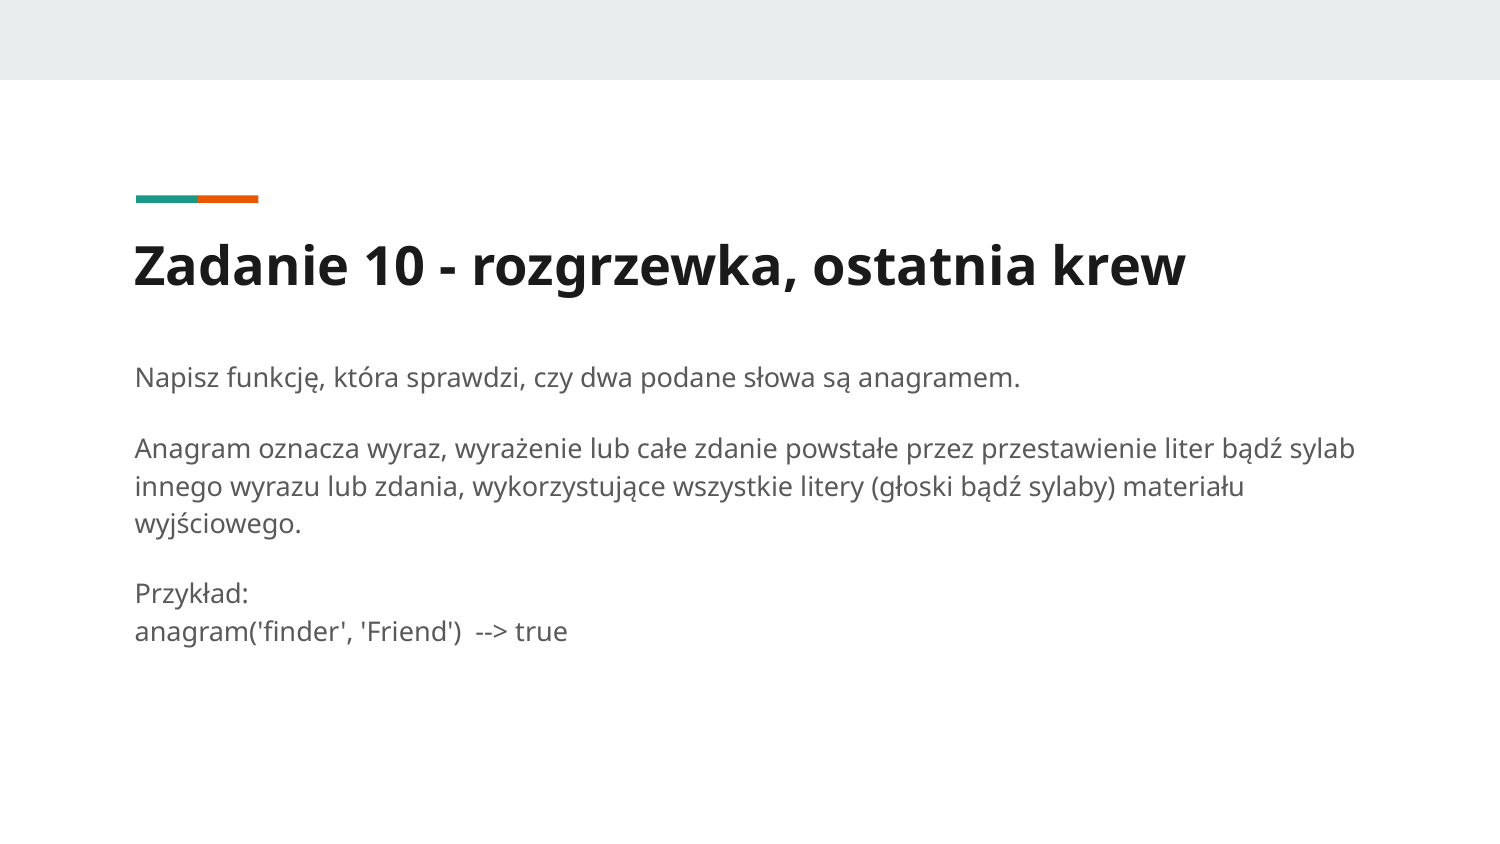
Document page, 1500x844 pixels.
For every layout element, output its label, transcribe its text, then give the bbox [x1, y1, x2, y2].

title Zadanie 10 - rozgrzewka, ostatnia krew [119, 216, 1381, 305]
list Napisz funkcję, która sprawdzi, czy dwa podane słowa są anagramem. Anagram oznacza wyraz, wyrażenie lub całe zdanie powstałe przez przestawienie liter bądź sylab innego wyrazu lub zdania, wykorzystujące wszystkie litery (głoski bądź sylaby) materiału wyjściowego. Przykład: anagram('finder', 'Friend') --> true [119, 341, 1381, 712]
